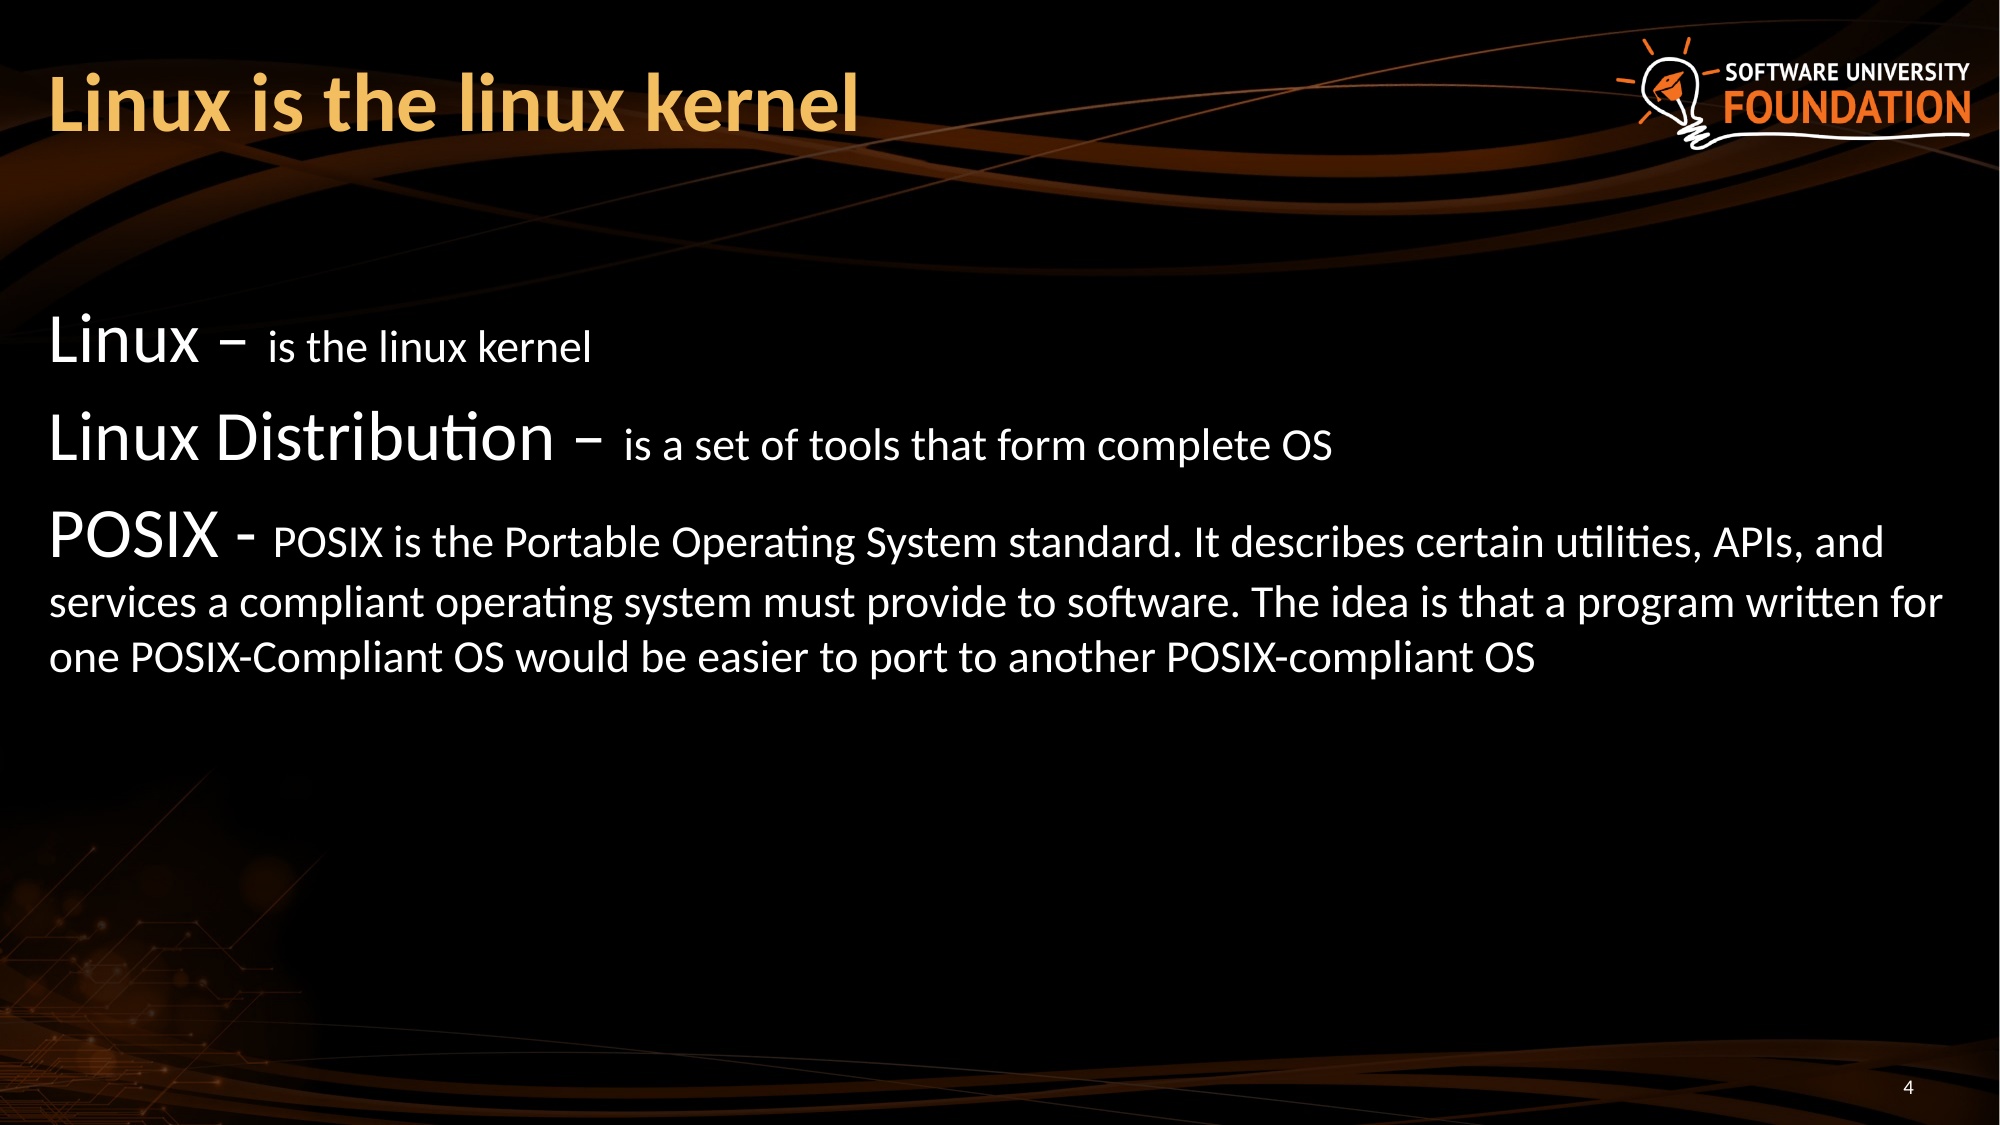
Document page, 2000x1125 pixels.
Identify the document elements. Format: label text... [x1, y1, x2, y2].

title Linux is the linux kernel [30, 6, 1602, 189]
picture [0, 0, 2000, 1125]
list Linux – is the linux kernel Linux Distribution – is a set of tools that form complete OS POSIX - POSIX is the Portable Operating System standard. It describes certain utilities, APIs, and services a compliant operating system must provide to software. The idea is that a program written for one POSIX-Compliant OS would be easier to port to another POSIX-compliant OS [31, 188, 1968, 1103]
